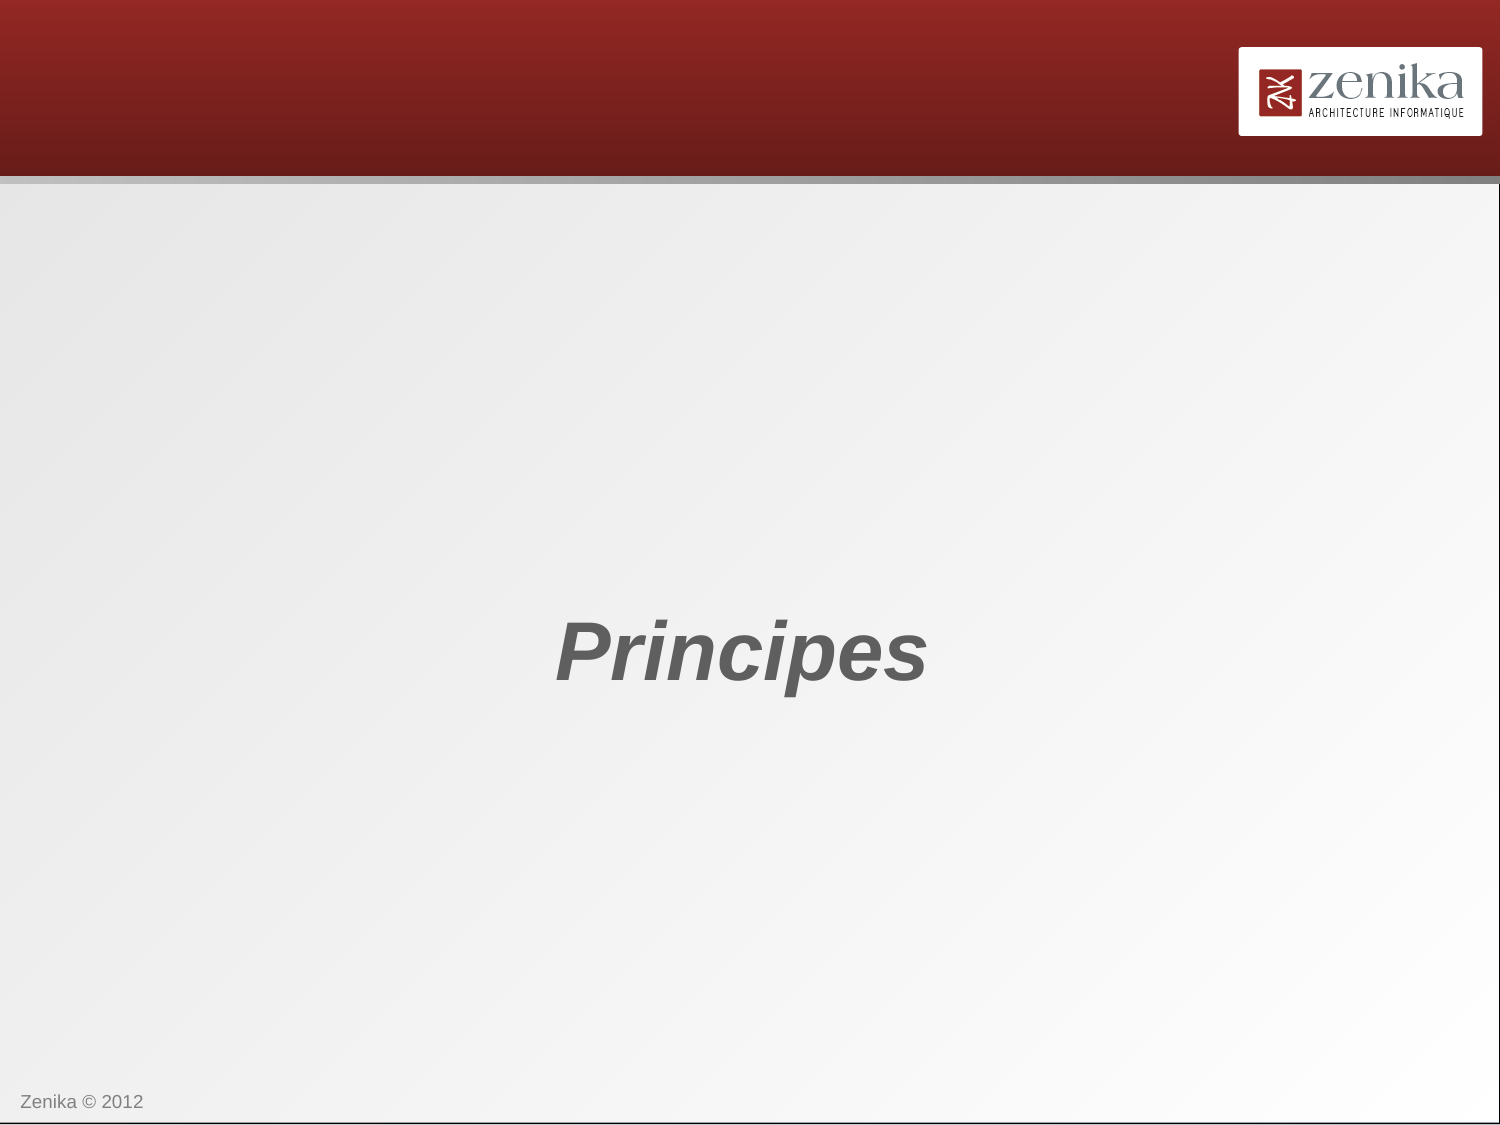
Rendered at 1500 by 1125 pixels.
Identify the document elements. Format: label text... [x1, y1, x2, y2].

text_box Principes [50, 249, 1435, 1079]
picture [1257, 58, 1464, 125]
